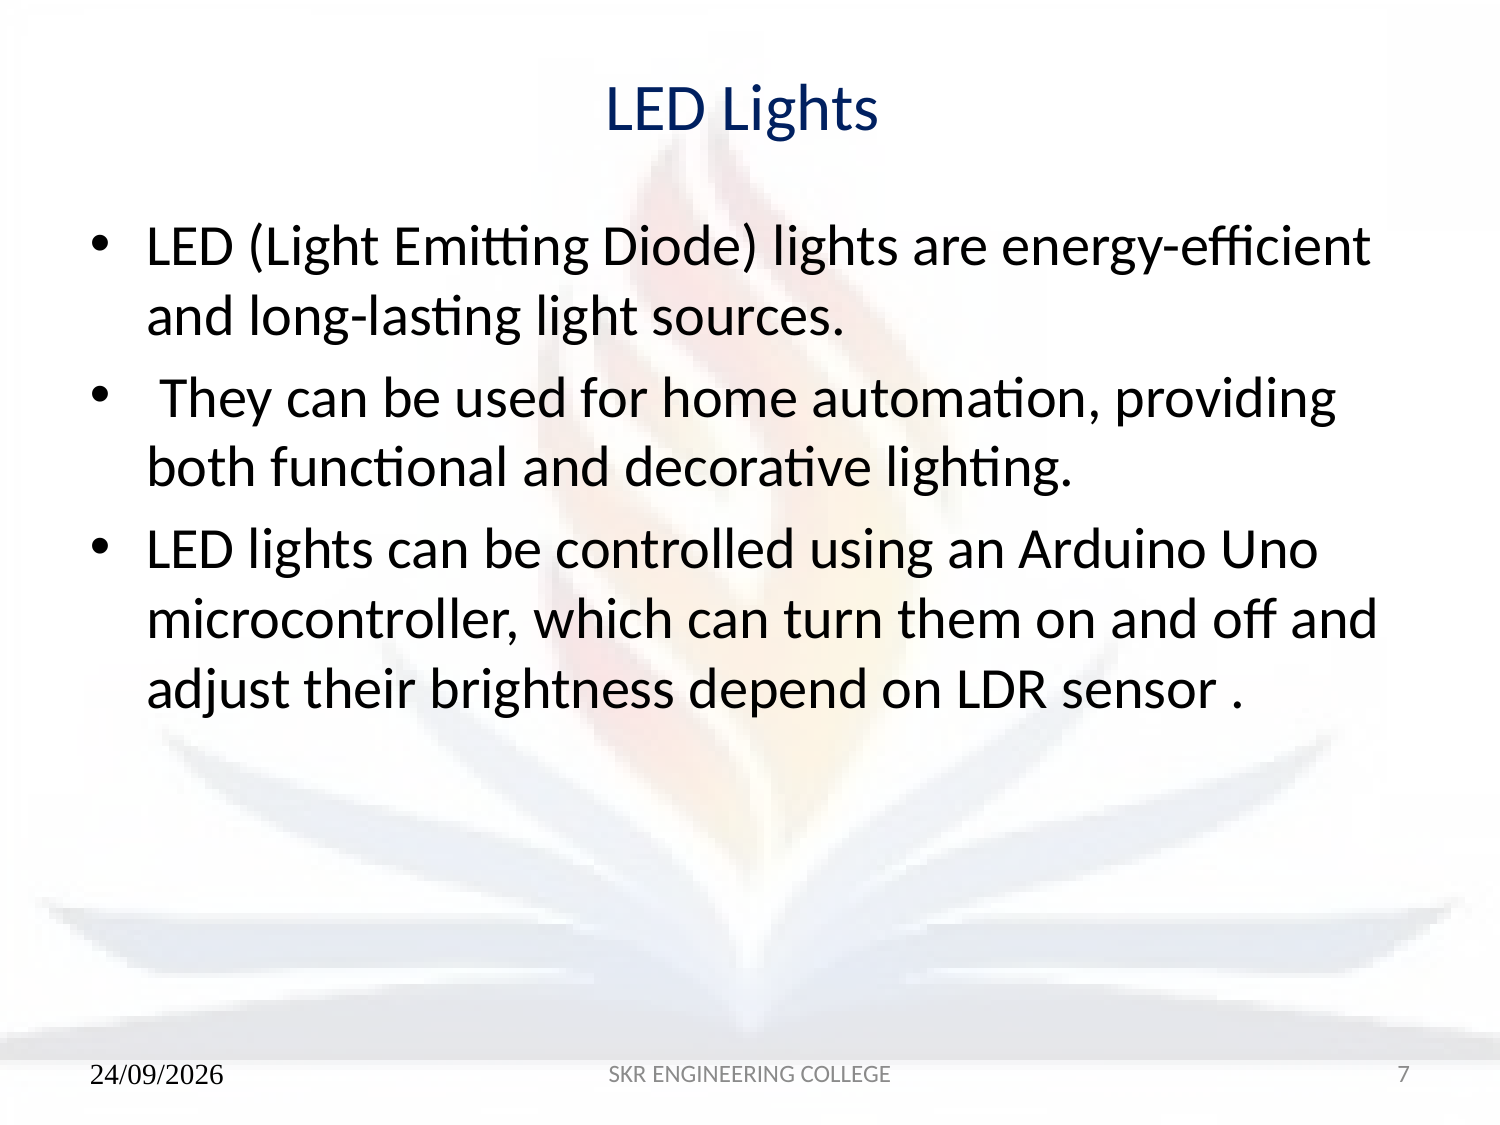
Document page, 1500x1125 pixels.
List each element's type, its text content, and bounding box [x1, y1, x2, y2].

title LED Lights [75, 45, 1425, 163]
list LED (Light Emitting Diode) lights are energy-efficient and long-lasting light sources. They can be used for home automation, providing both functional and decorative lighting. LED lights can be controlled using an Arduino Uno microcontroller, which can turn them on and off and adjust their brightness depend on LDR sensor . [75, 200, 1425, 1005]
